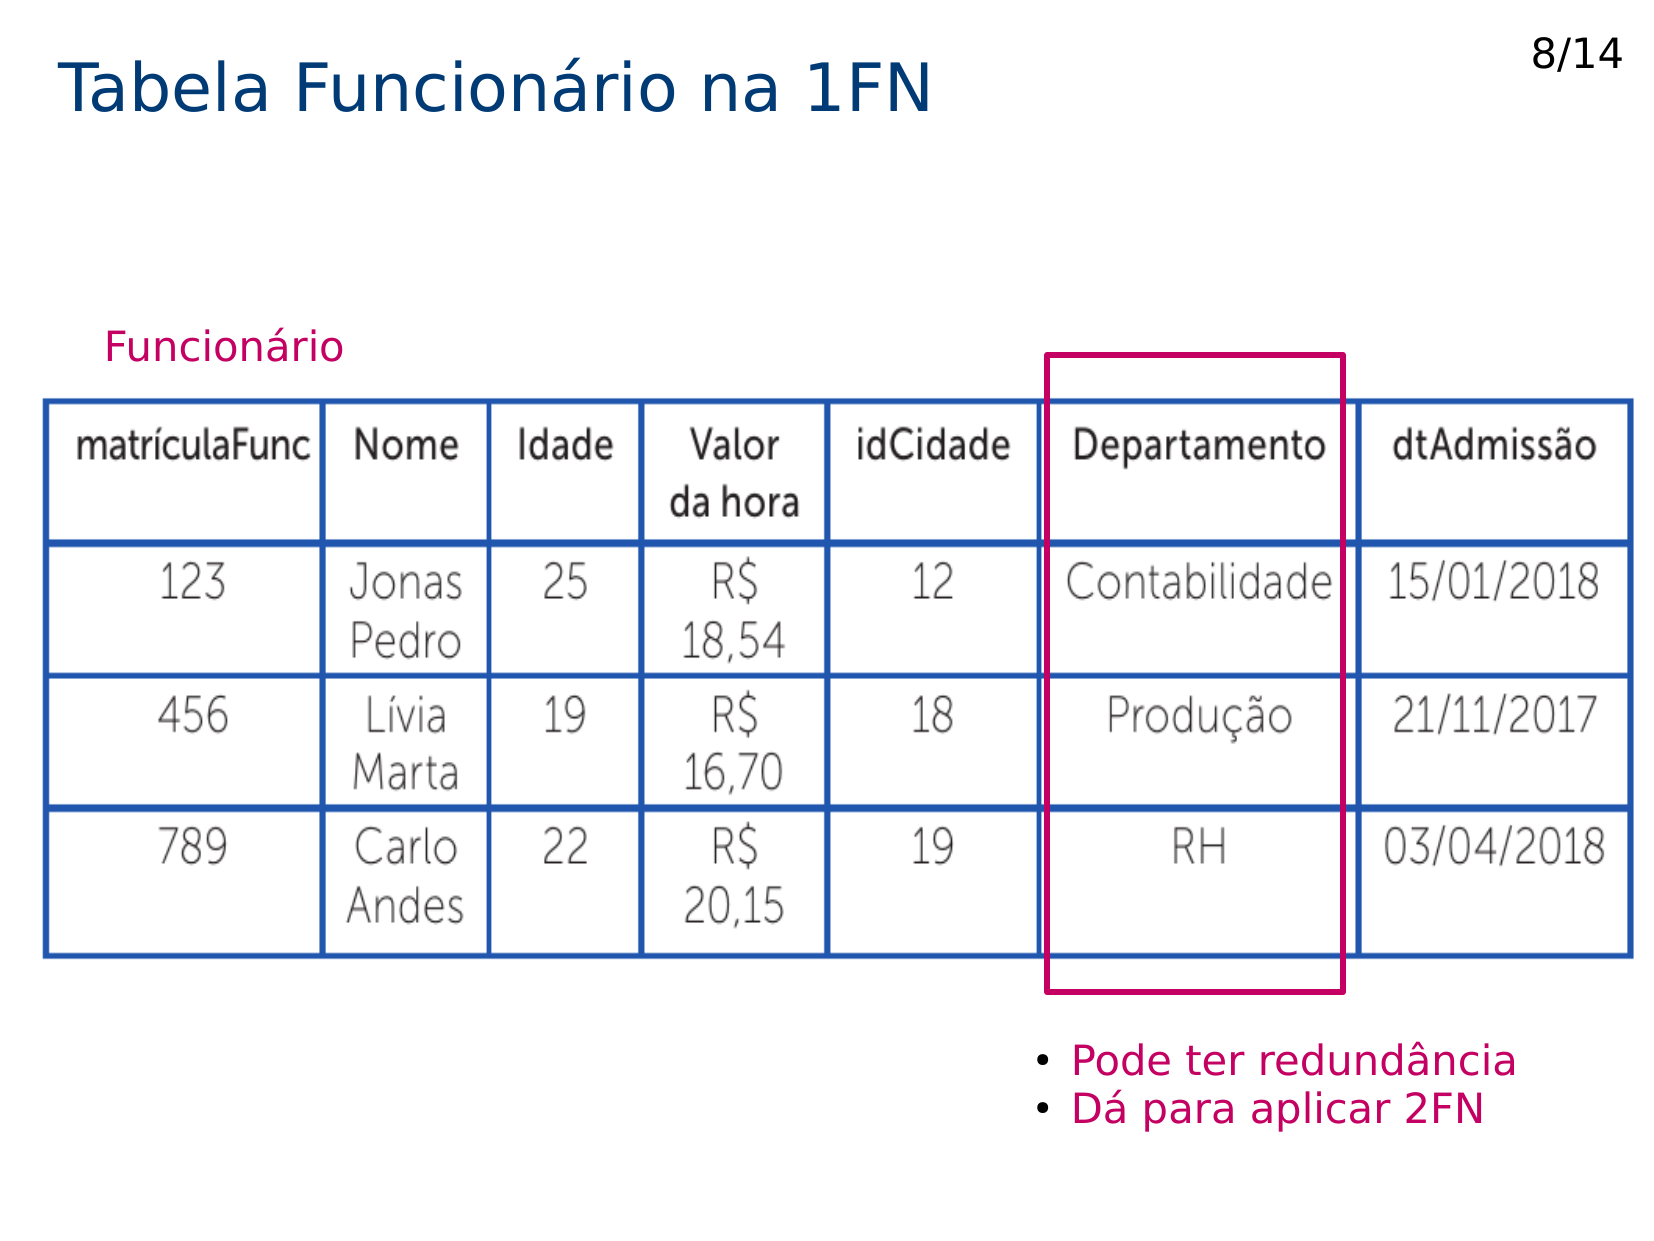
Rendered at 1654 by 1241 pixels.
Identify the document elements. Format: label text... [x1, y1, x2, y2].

text_box Funcionário [89, 315, 361, 380]
picture [1346, 395, 1637, 963]
picture [40, 395, 1044, 963]
title Tabela Funcionário na 1FN [59, 29, 1506, 148]
picture [1050, 395, 1340, 963]
text_box Pode ter redundância Dá para aplicar 2FN [1017, 1026, 1536, 1144]
